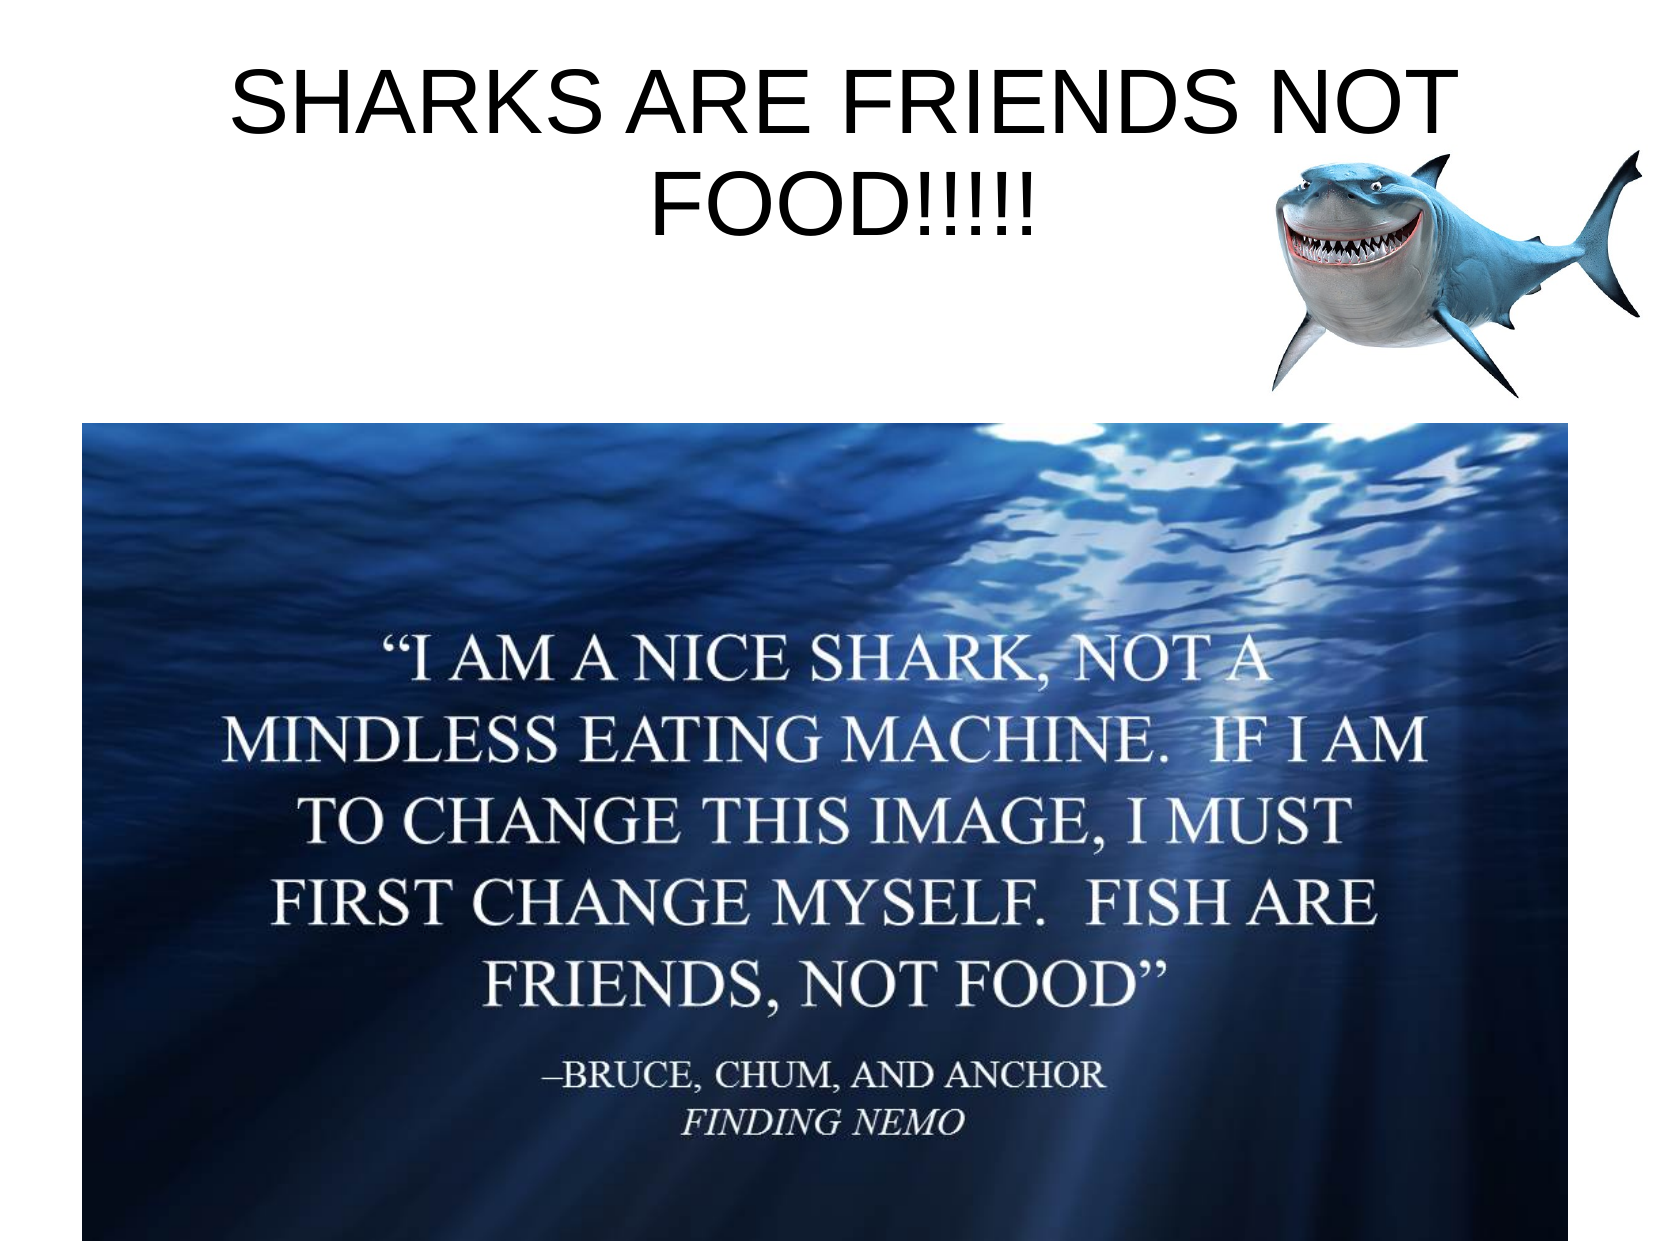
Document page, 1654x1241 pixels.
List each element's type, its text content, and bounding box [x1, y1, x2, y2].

picture [82, 423, 1568, 1241]
picture [1257, 134, 1654, 412]
title SHARKS ARE FRIENDS NOT FOOD!!!!! [82, 49, 1571, 257]
